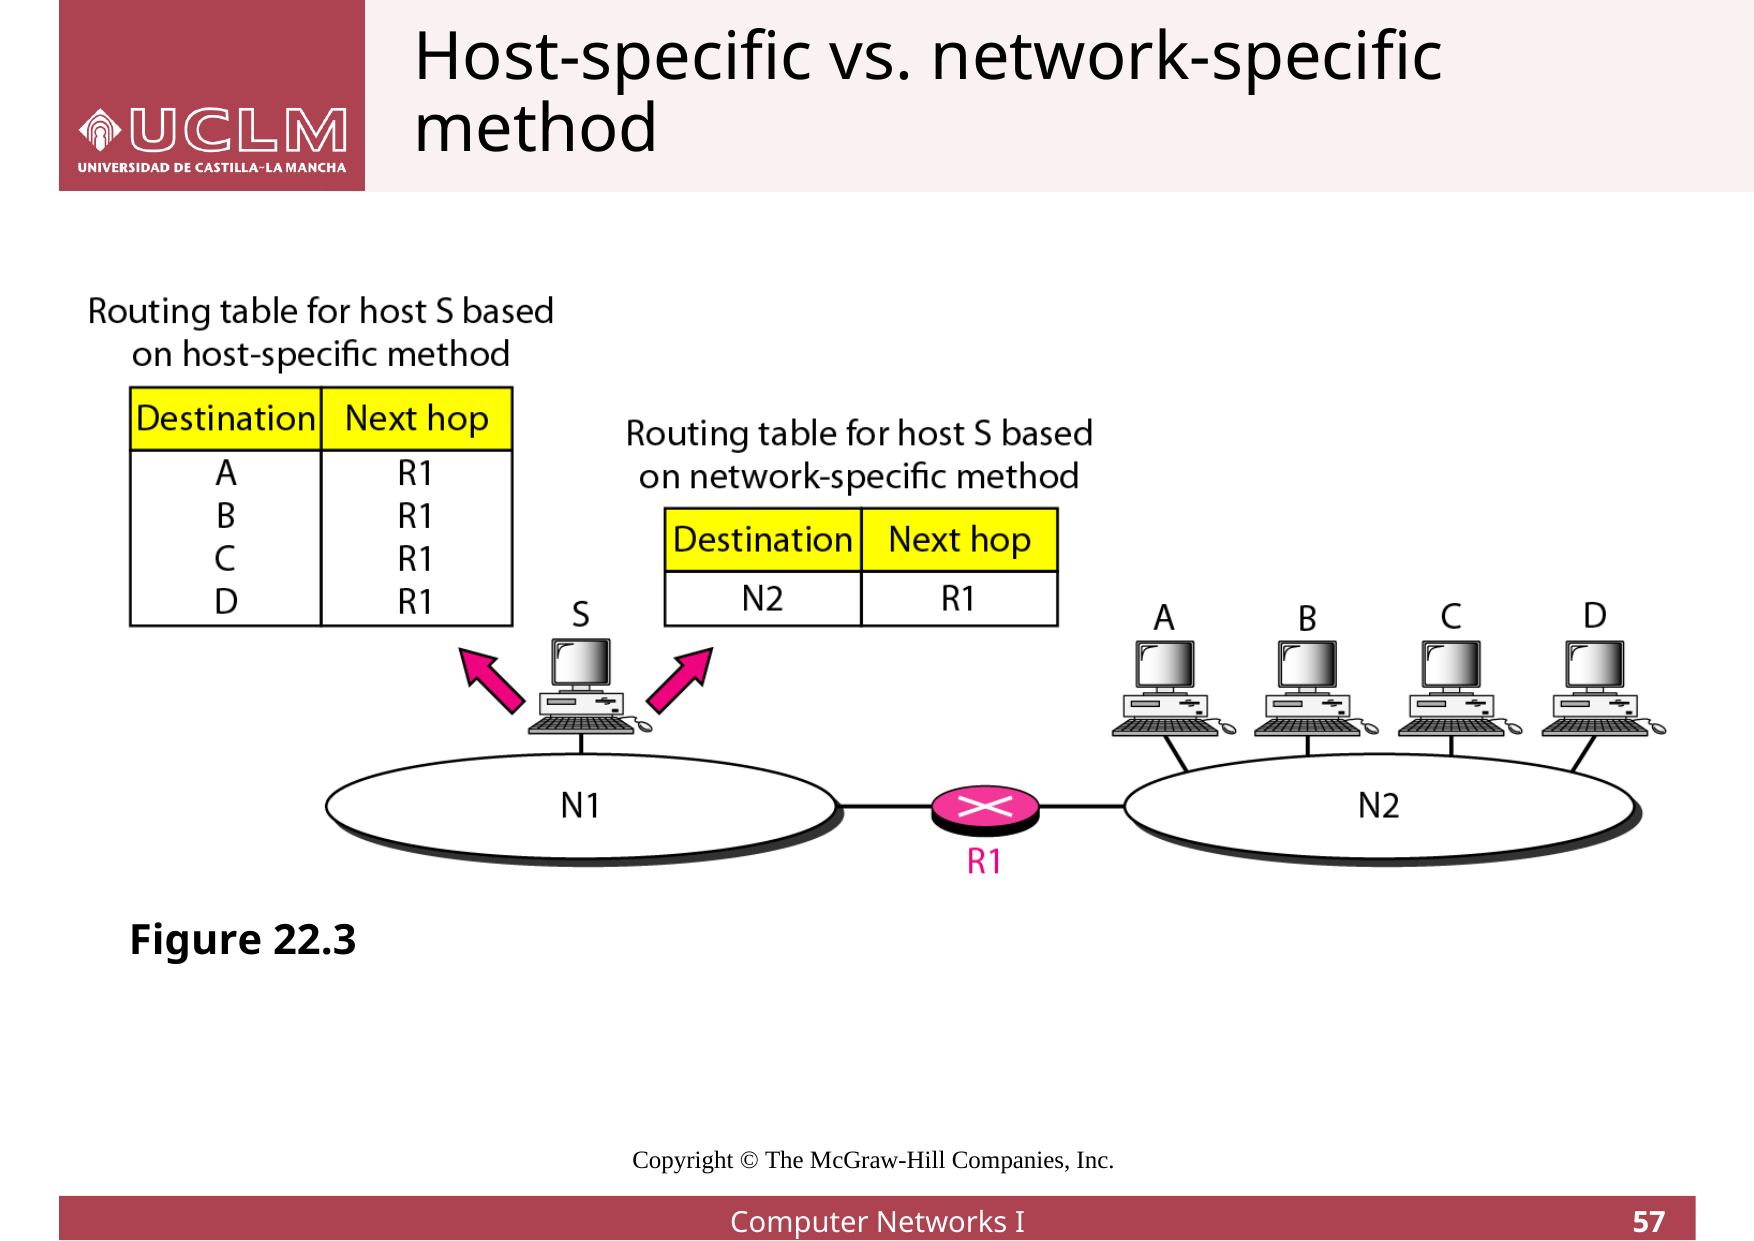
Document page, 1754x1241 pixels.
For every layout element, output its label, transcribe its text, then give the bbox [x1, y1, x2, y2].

picture [87, 292, 1667, 883]
text_box Figure 22.3 [114, 905, 438, 987]
title Host-specific vs. network-specific method [413, 0, 1667, 198]
text_box Copyright © The McGraw-Hill Companies, Inc. [478, 1136, 1276, 1182]
picture [59, 0, 365, 191]
